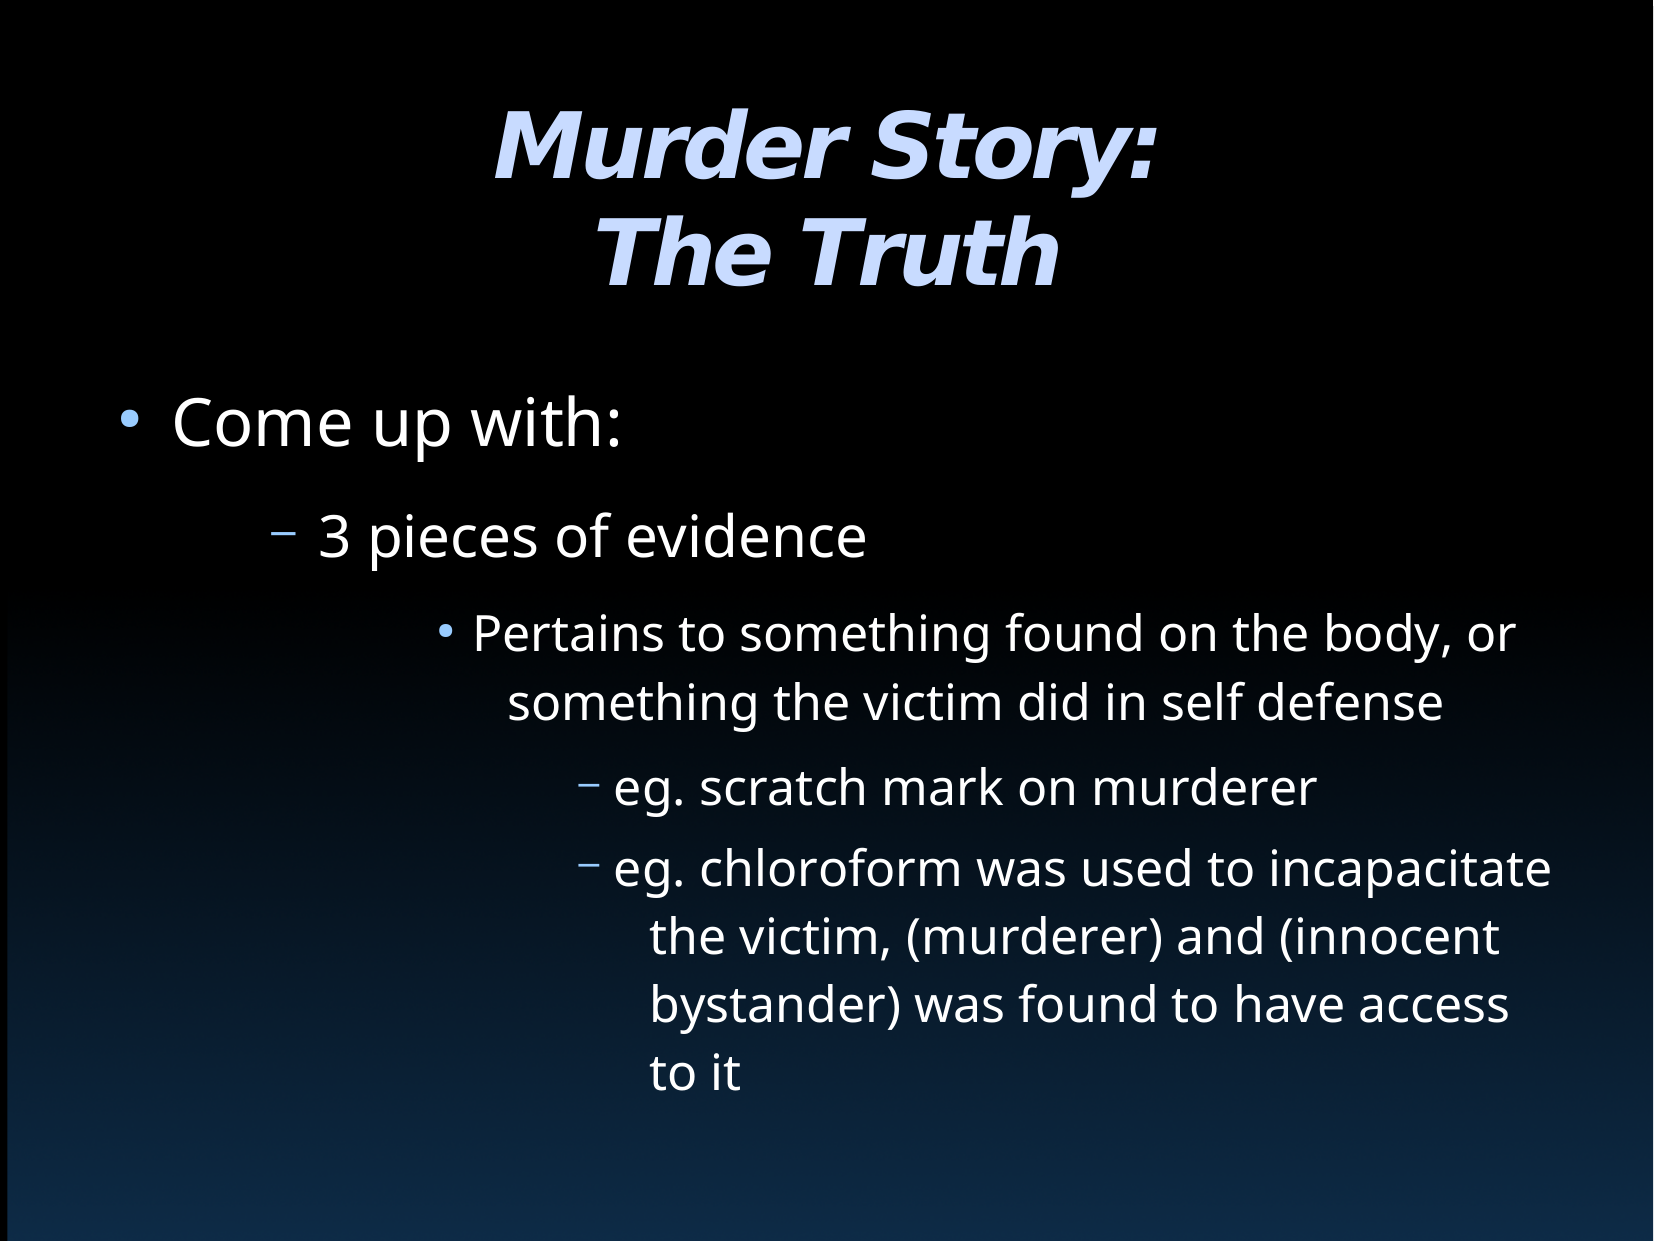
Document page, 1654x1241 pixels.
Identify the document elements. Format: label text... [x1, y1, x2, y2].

table_cell 15< [1099, 185, 1576, 189]
picture [7, 6, 1654, 1241]
table_cell 15< [82, 185, 1084, 189]
